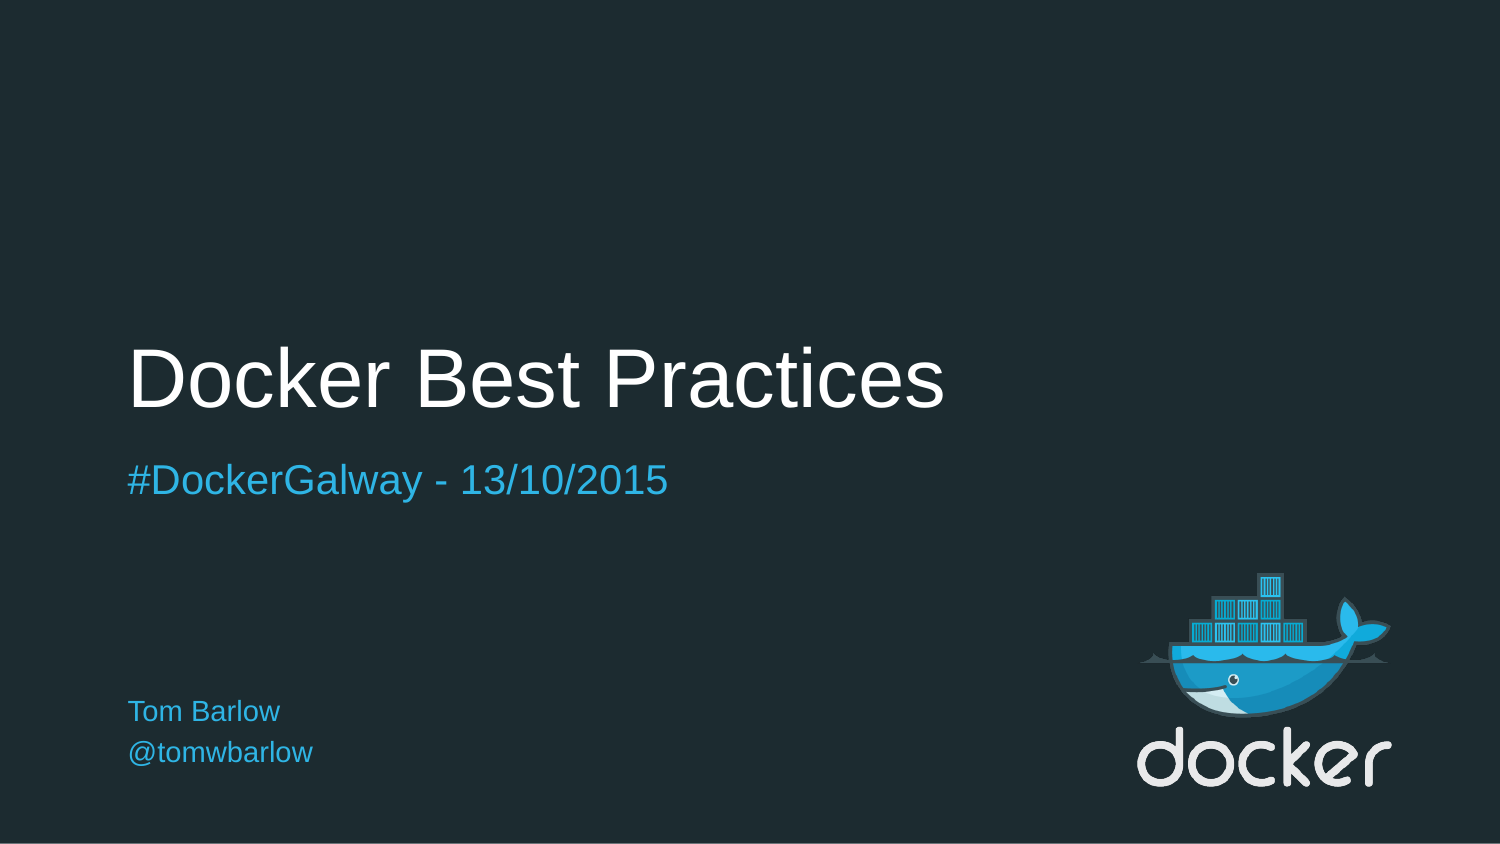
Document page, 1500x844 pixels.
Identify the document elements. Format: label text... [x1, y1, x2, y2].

title Docker Best Practices [112, 184, 1388, 432]
text_box Tom Barlow @tomwbarlow [112, 684, 1388, 791]
picture [1137, 573, 1392, 787]
subtitle #DockerGalway - 13/10/2015 [112, 445, 1388, 552]
